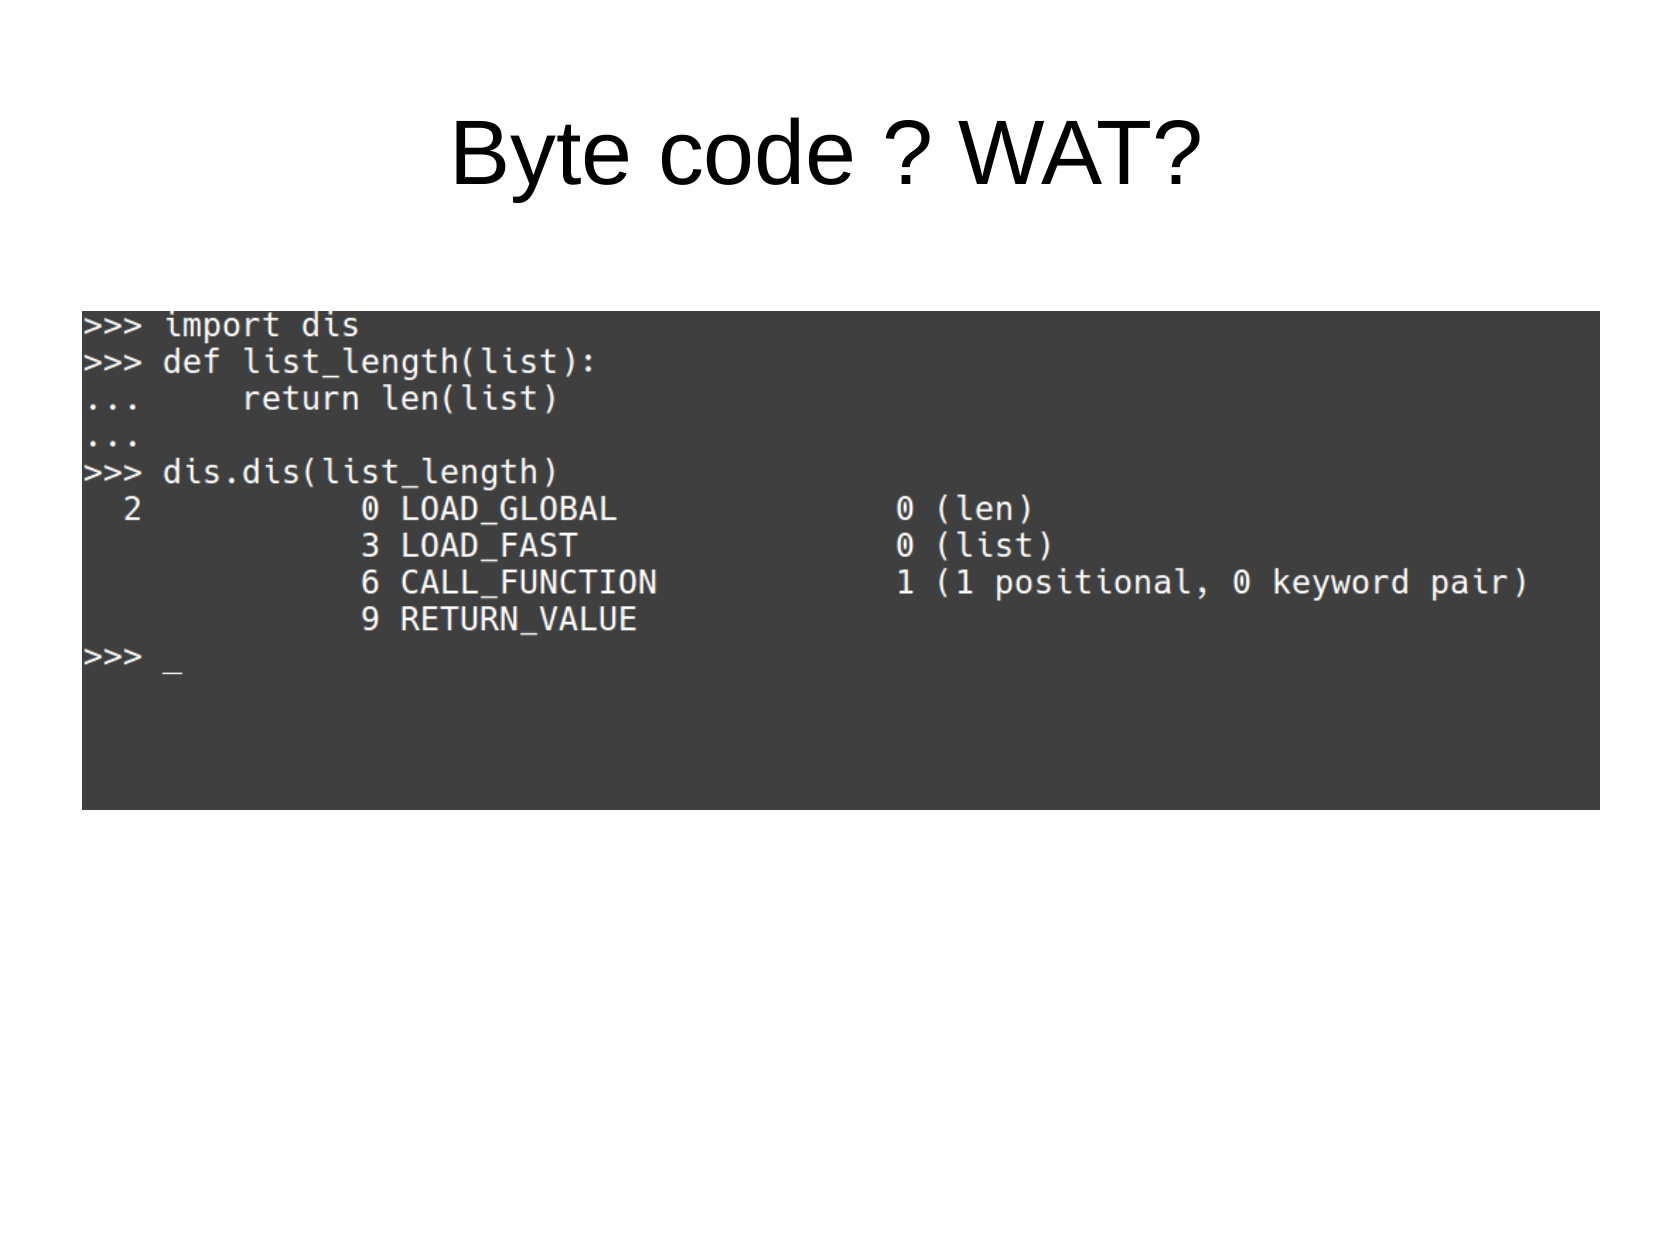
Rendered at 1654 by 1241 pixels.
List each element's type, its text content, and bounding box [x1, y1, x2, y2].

title Byte code ? WAT? [82, 49, 1571, 257]
picture [82, 311, 1600, 811]
